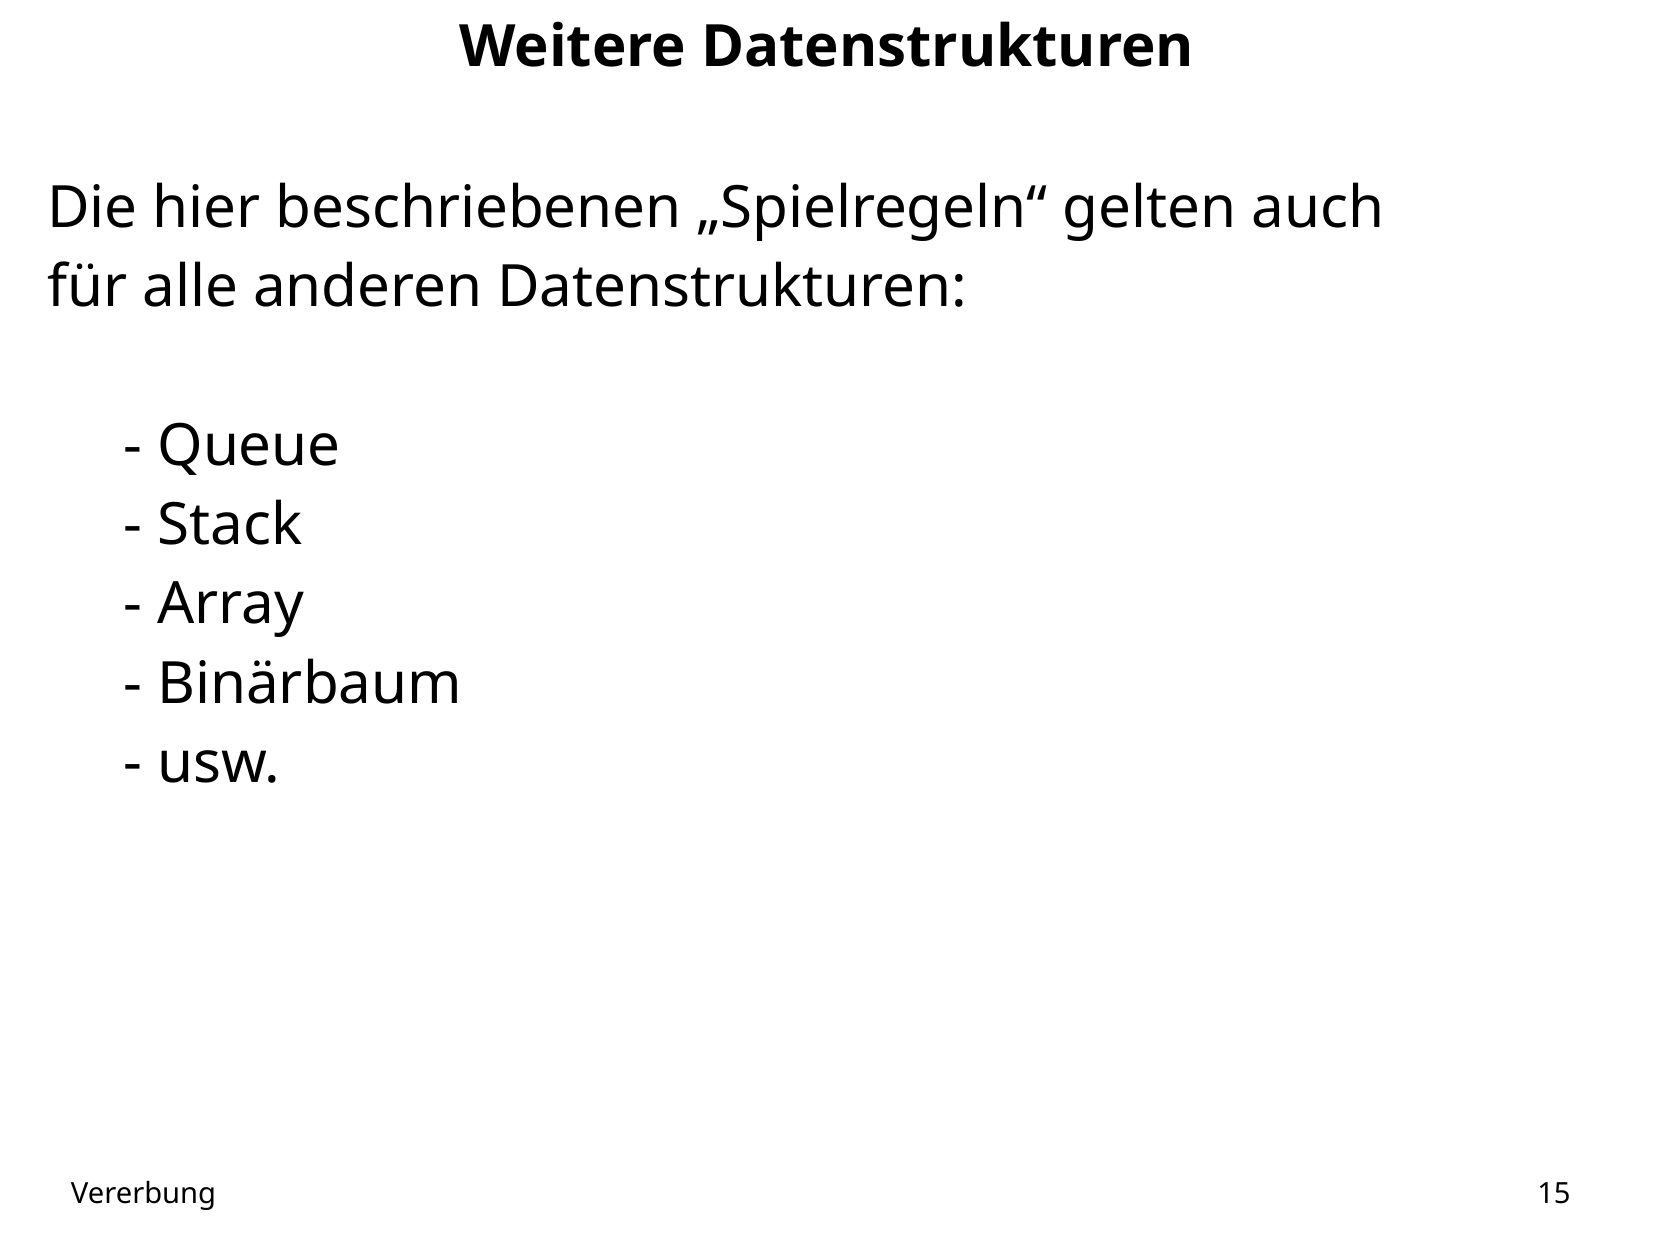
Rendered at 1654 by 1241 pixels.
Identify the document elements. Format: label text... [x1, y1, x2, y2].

list Die hier beschriebenen „Spielregeln“ gelten auch für alle anderen Datenstrukturen: - Queue - Stack - Array - Binärbaum - usw. [47, 165, 1619, 1158]
title Weitere Datenstrukturen [0, 5, 1654, 83]
